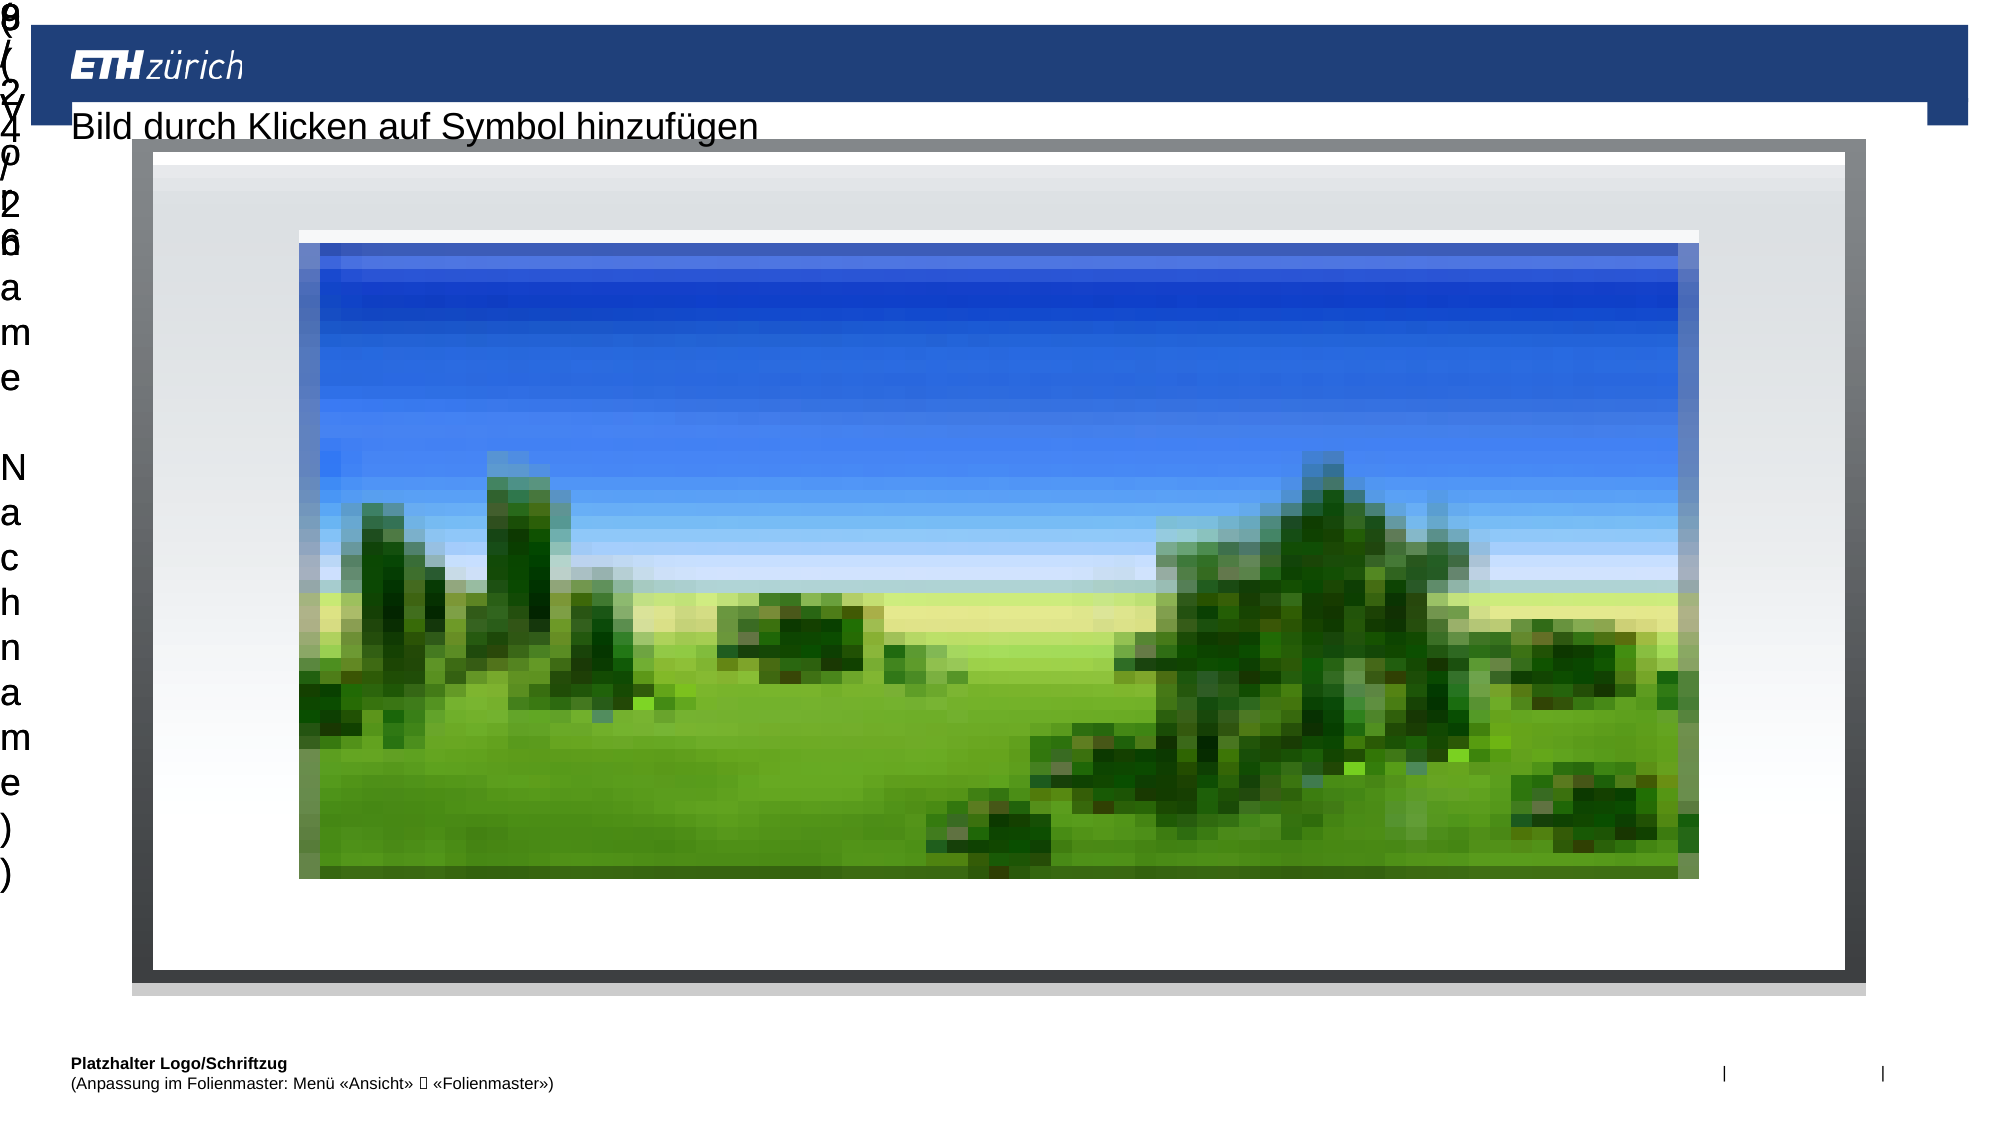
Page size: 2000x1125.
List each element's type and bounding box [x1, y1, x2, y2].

picture [70, 101, 1929, 1022]
